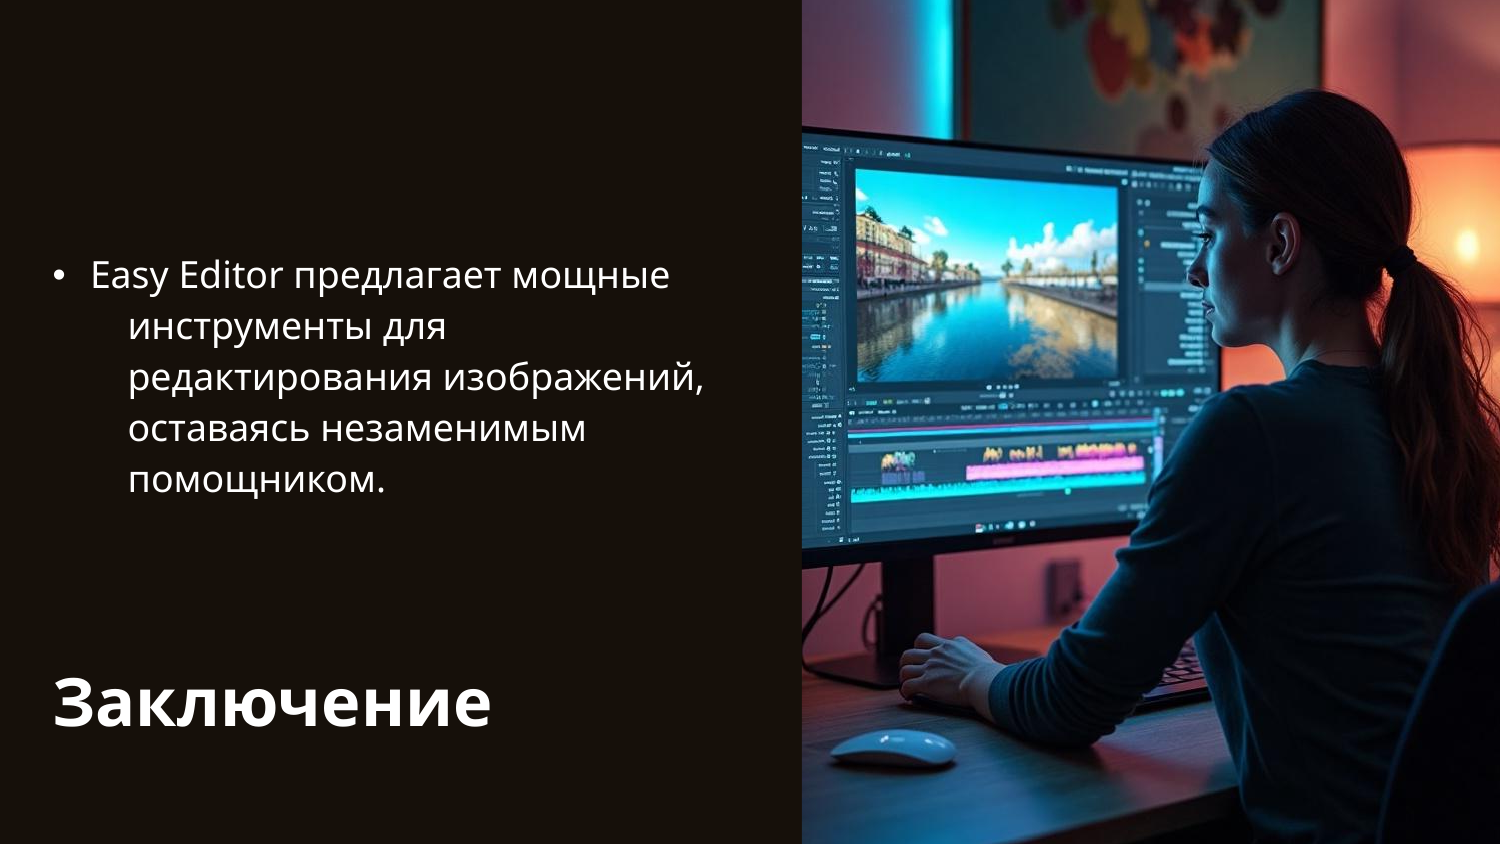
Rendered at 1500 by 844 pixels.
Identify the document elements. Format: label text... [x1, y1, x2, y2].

picture [801, 0, 1500, 844]
title Заключение [37, 551, 750, 761]
subtitle Easy Editor предлагает мощные инструменты для редактирования изображений, оставаясь незаменимым помощником. [37, 54, 750, 519]
